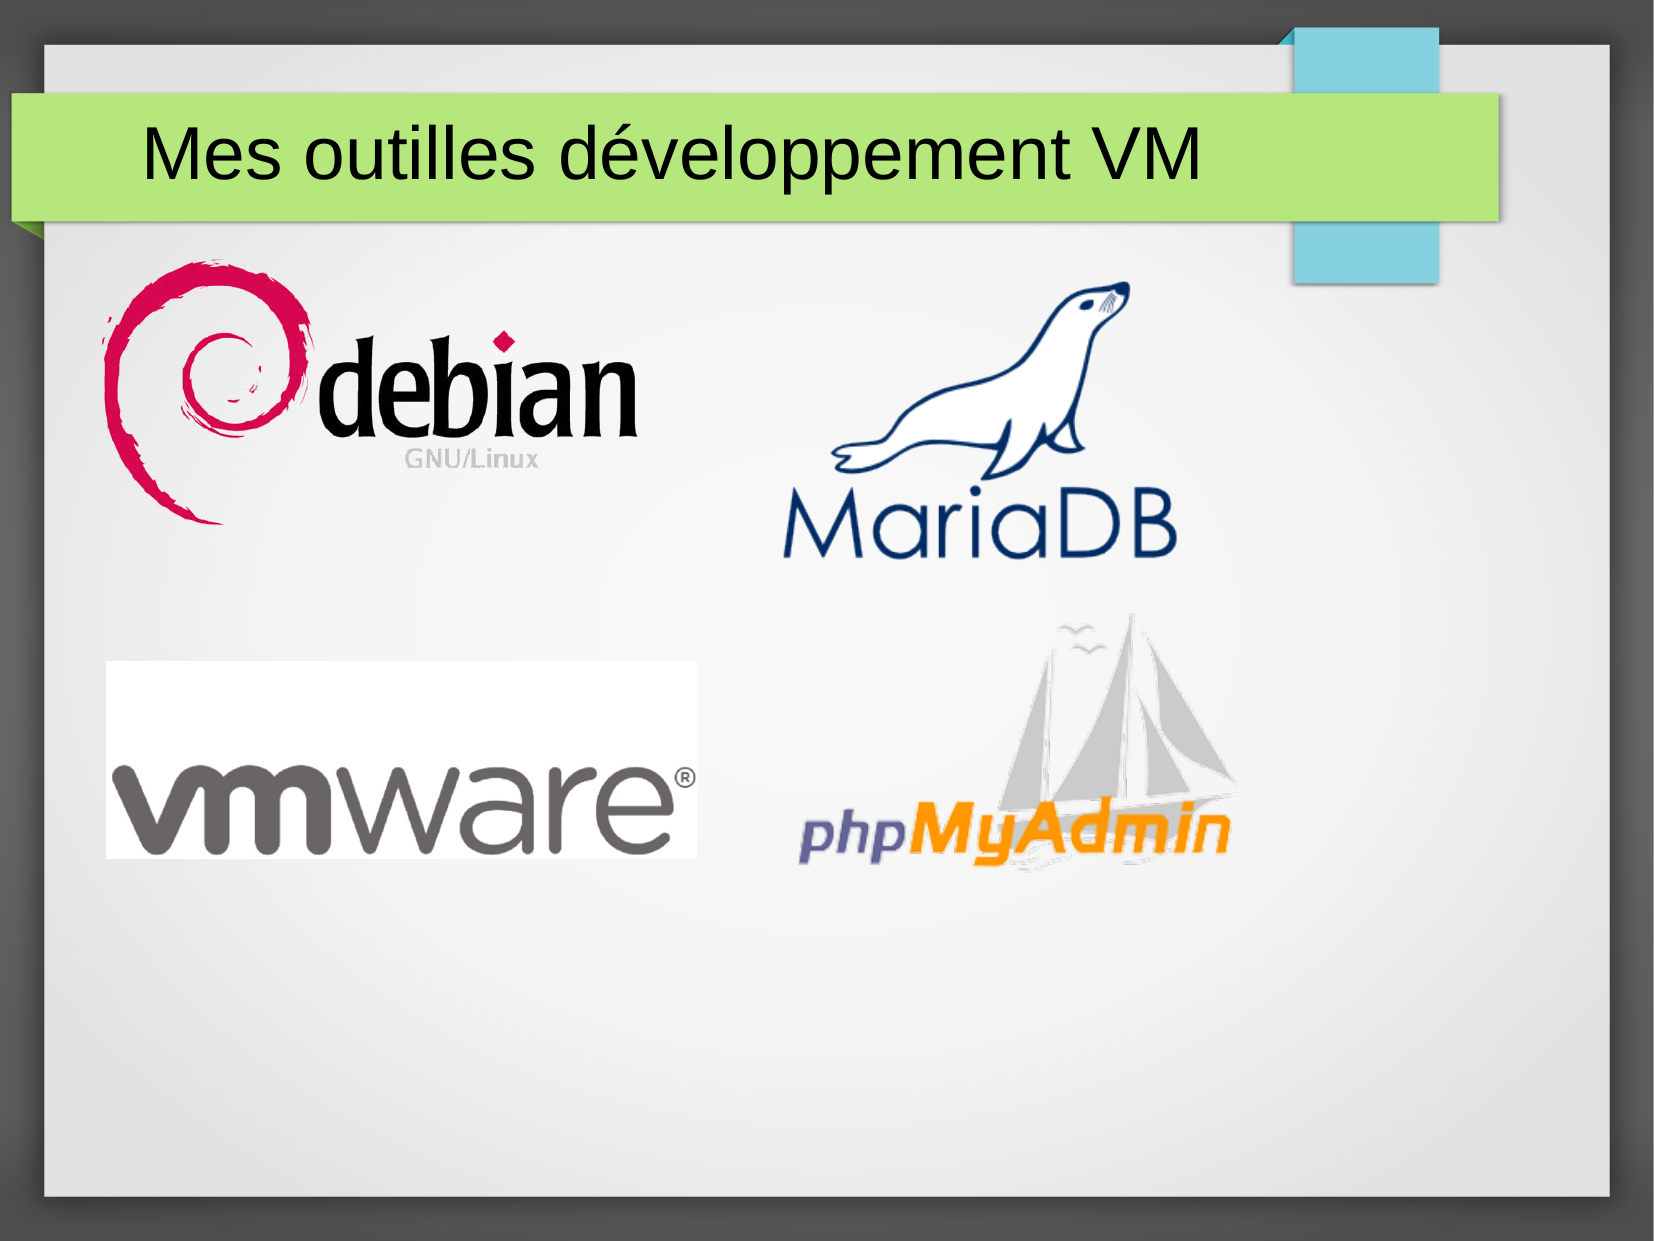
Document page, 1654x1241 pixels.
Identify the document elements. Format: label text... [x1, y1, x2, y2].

picture [0, 0, 1654, 1241]
title Mes outilles développement VM [82, 94, 1264, 213]
